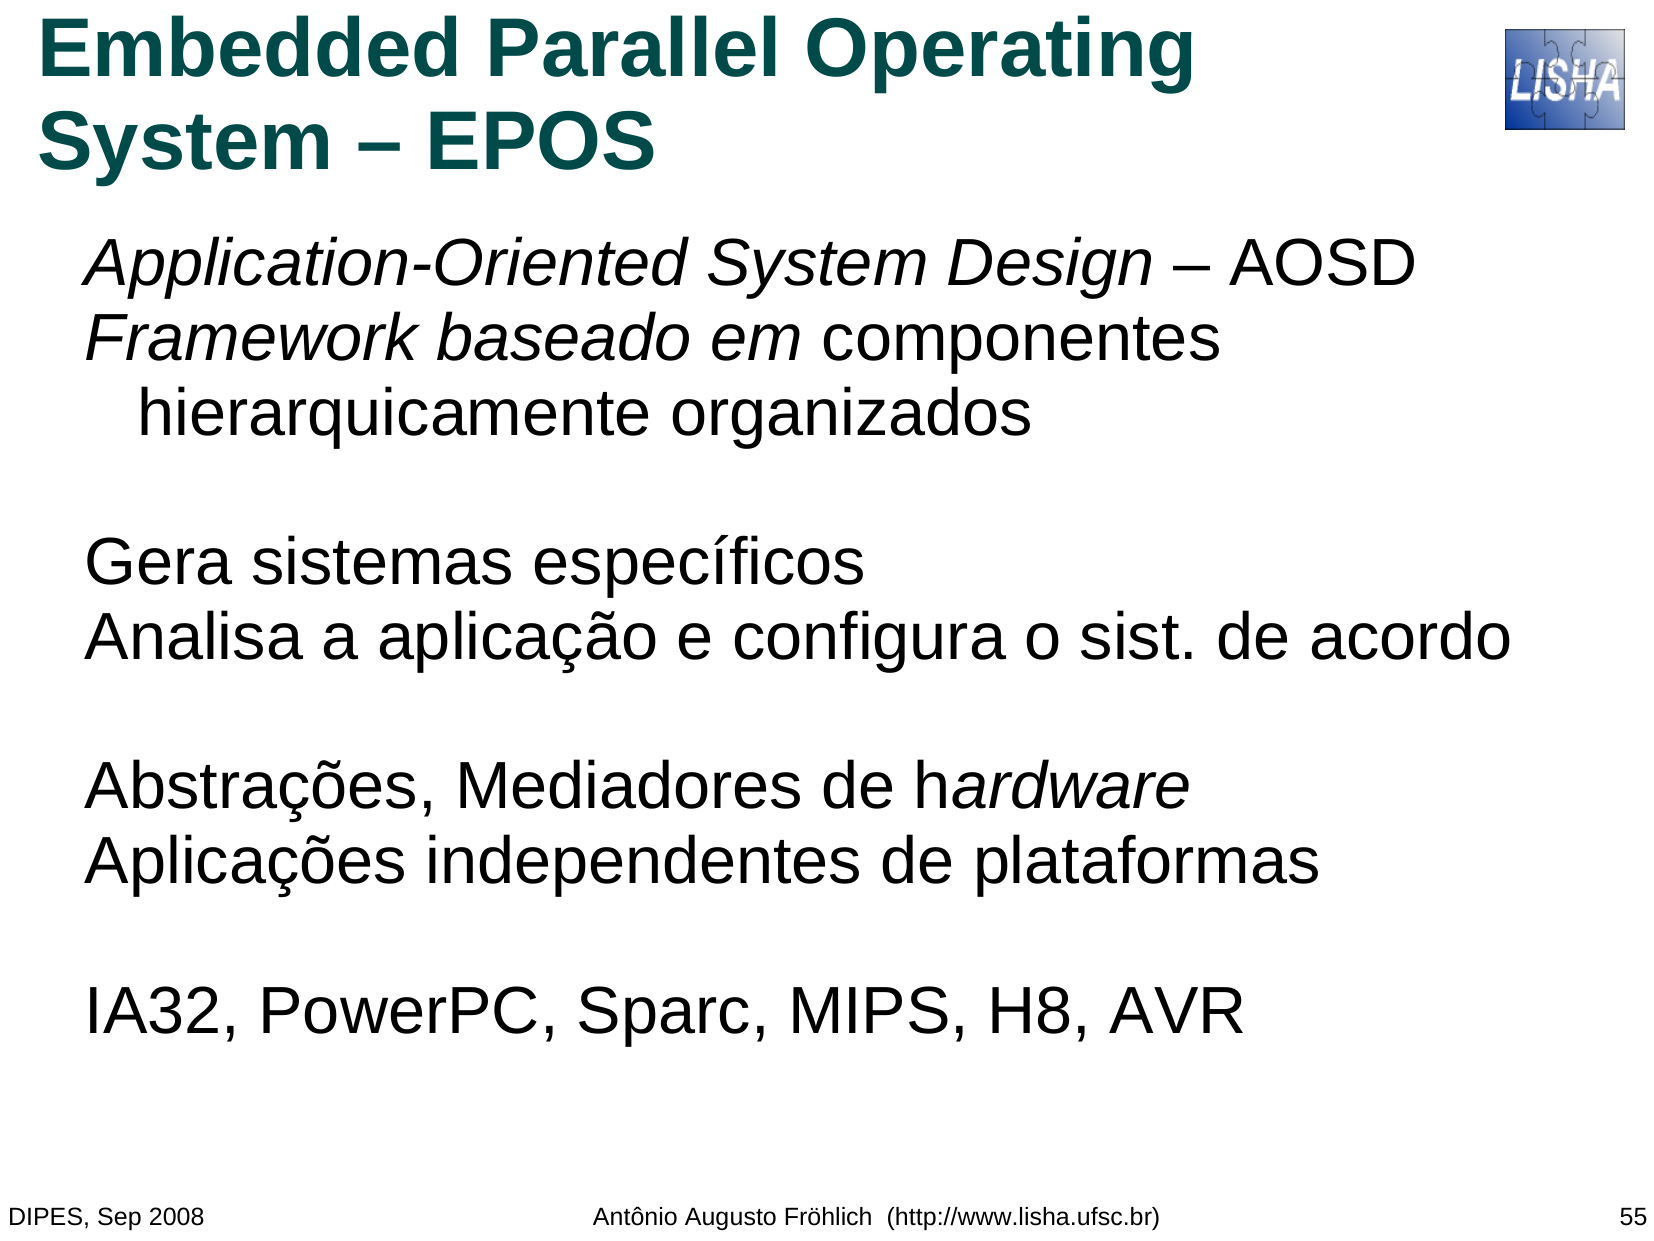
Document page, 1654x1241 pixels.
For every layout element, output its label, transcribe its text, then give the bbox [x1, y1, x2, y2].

picture [1505, 29, 1625, 130]
title Embedded Parallel Operating System – EPOS [37, 0, 1426, 187]
list Application-Oriented System Design – AOSD Framework baseado em componentes hierarquicamente organizados Gera sistemas específicos Analisa a aplicação e configura o sist. de acordo Abstrações, Mediadores de hardware Aplicações independentes de plataformas IA32, PowerPC, Sparc, MIPS, H8, AVR [37, 225, 1613, 1163]
